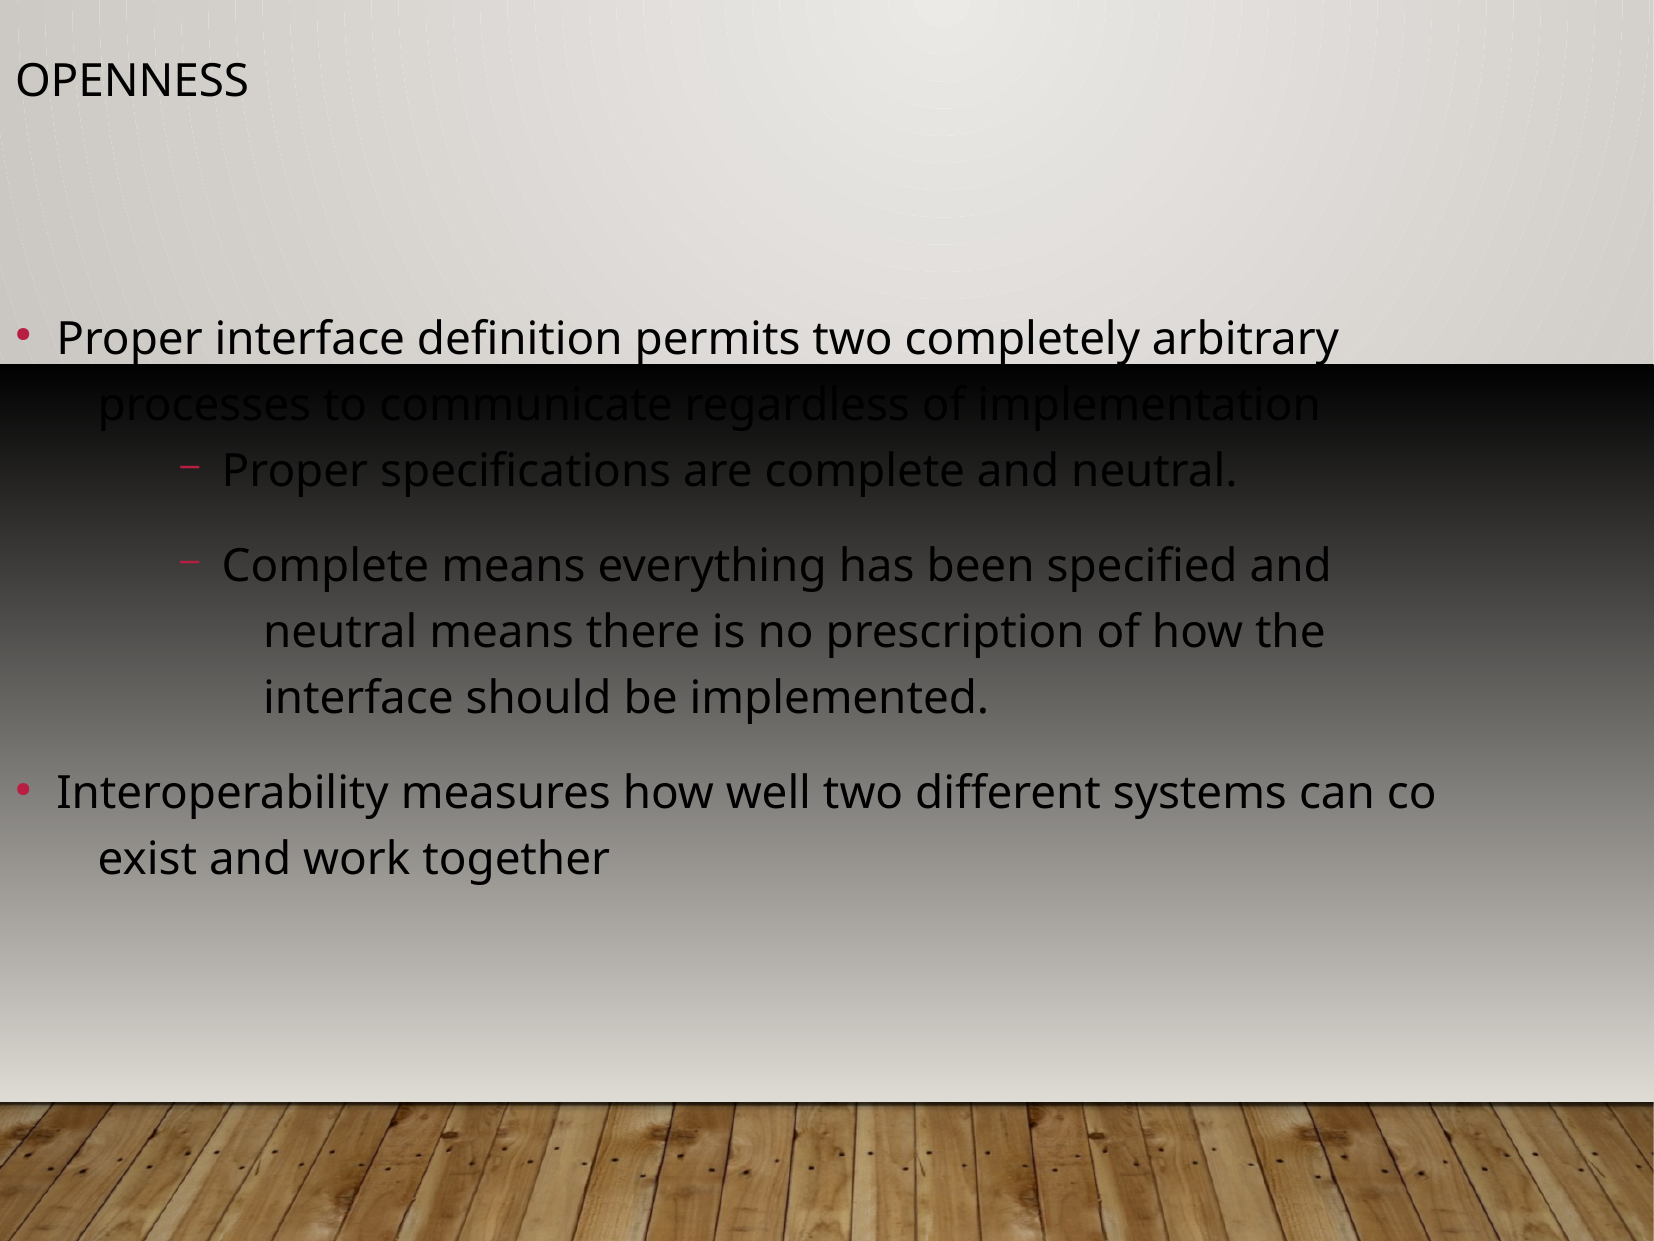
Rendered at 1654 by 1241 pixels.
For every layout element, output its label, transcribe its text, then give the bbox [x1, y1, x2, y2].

list Proper interface definition permits two completely arbitrary processes to communicate regardless of implementation Proper specifications are complete and neutral. Complete means everything has been specified and neutral means there is no prescription of how the interface should be implemented. Interoperability measures how well two different systems can co exist and work together [0, 290, 1489, 1010]
title Openness [0, 49, 1489, 257]
